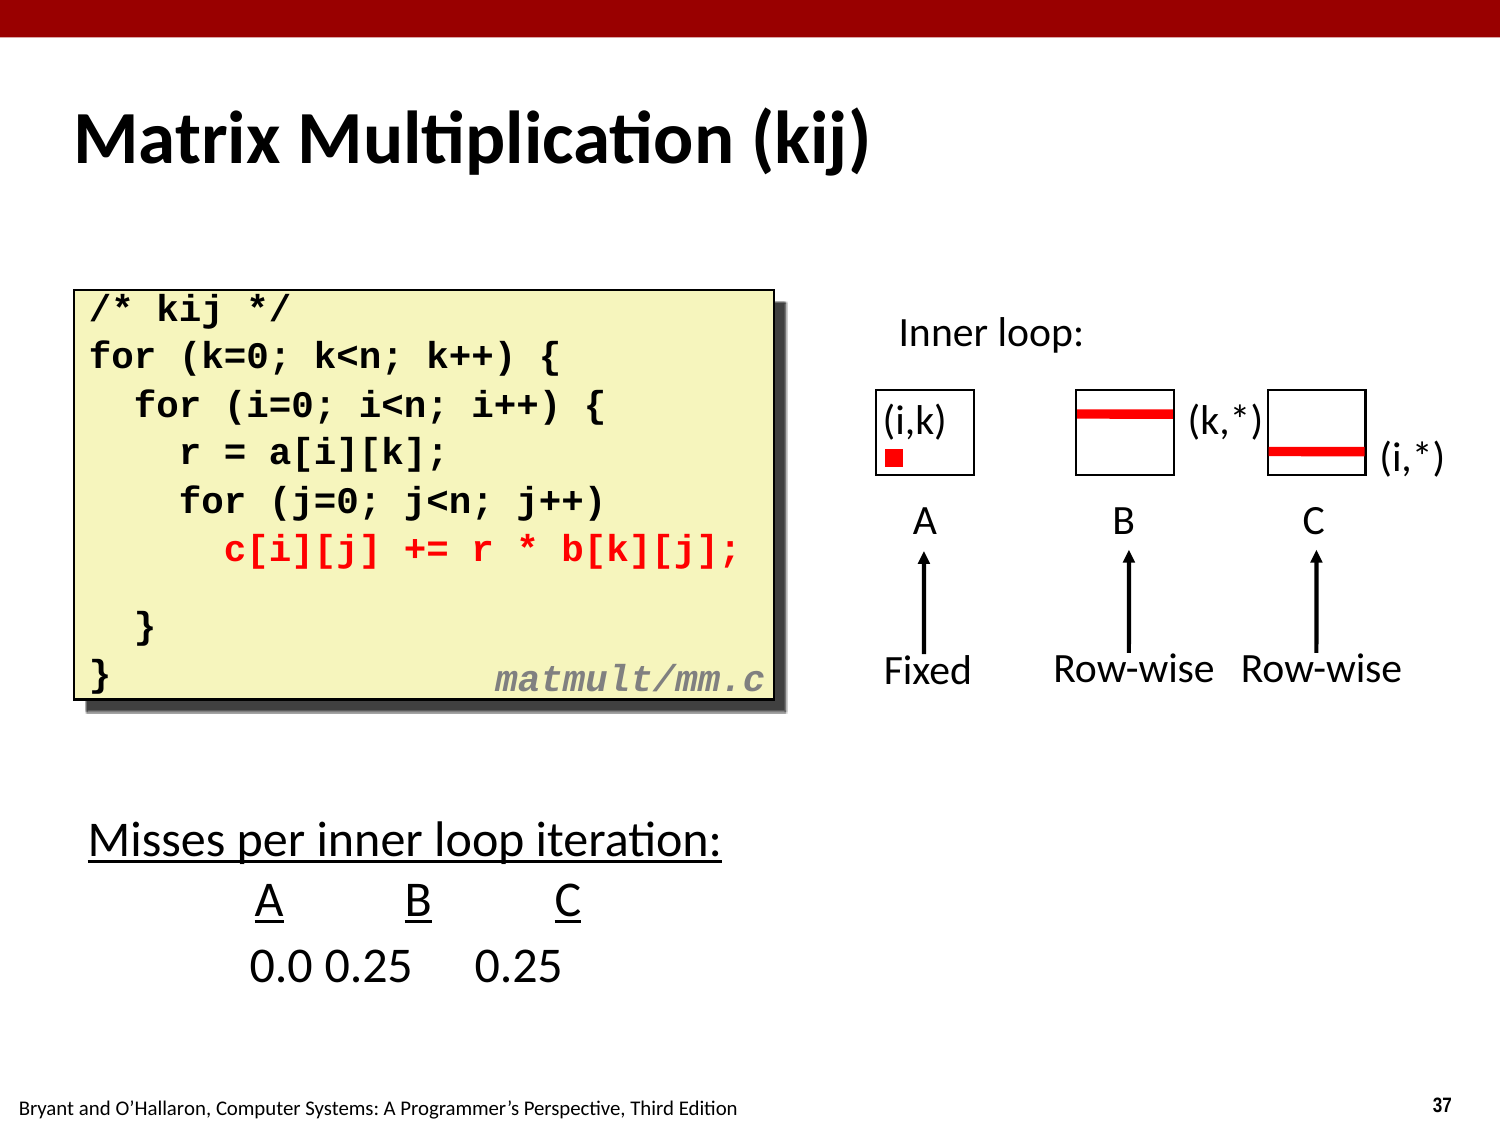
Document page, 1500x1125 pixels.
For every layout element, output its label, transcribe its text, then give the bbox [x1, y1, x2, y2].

text_box [1267, 451, 1364, 476]
text_box C [1287, 485, 1340, 551]
text_box /* kij */ for (k=0; k<n; k++) { for (i=0; i<n; i++) { r = a[i][k]; for (j=0; j<n; j++) c[i][j] += r * b[k][j]; } } [74, 290, 774, 700]
text_box Row-wise [1038, 633, 1225, 699]
text_box Inner loop: [883, 297, 1100, 363]
text_box (i,*) [1364, 422, 1461, 488]
text_box A [898, 485, 953, 551]
text_box Misses per inner loop iteration: A B C [72, 798, 888, 924]
text_box (k,*) [1172, 385, 1279, 451]
text_box [1075, 390, 1174, 476]
text_box Row-wise [1225, 633, 1418, 699]
text_box [875, 390, 974, 476]
text_box 0.0 0.25 0.25 [67, 924, 900, 1025]
text_box [1279, 390, 1366, 446]
text_box matmult/mm.c [480, 649, 781, 708]
text_box (i,k) [867, 385, 963, 451]
text_box Fixed [868, 635, 988, 700]
title Matrix Multiplication (kij) [58, 71, 1304, 197]
text_box B [1097, 485, 1151, 551]
